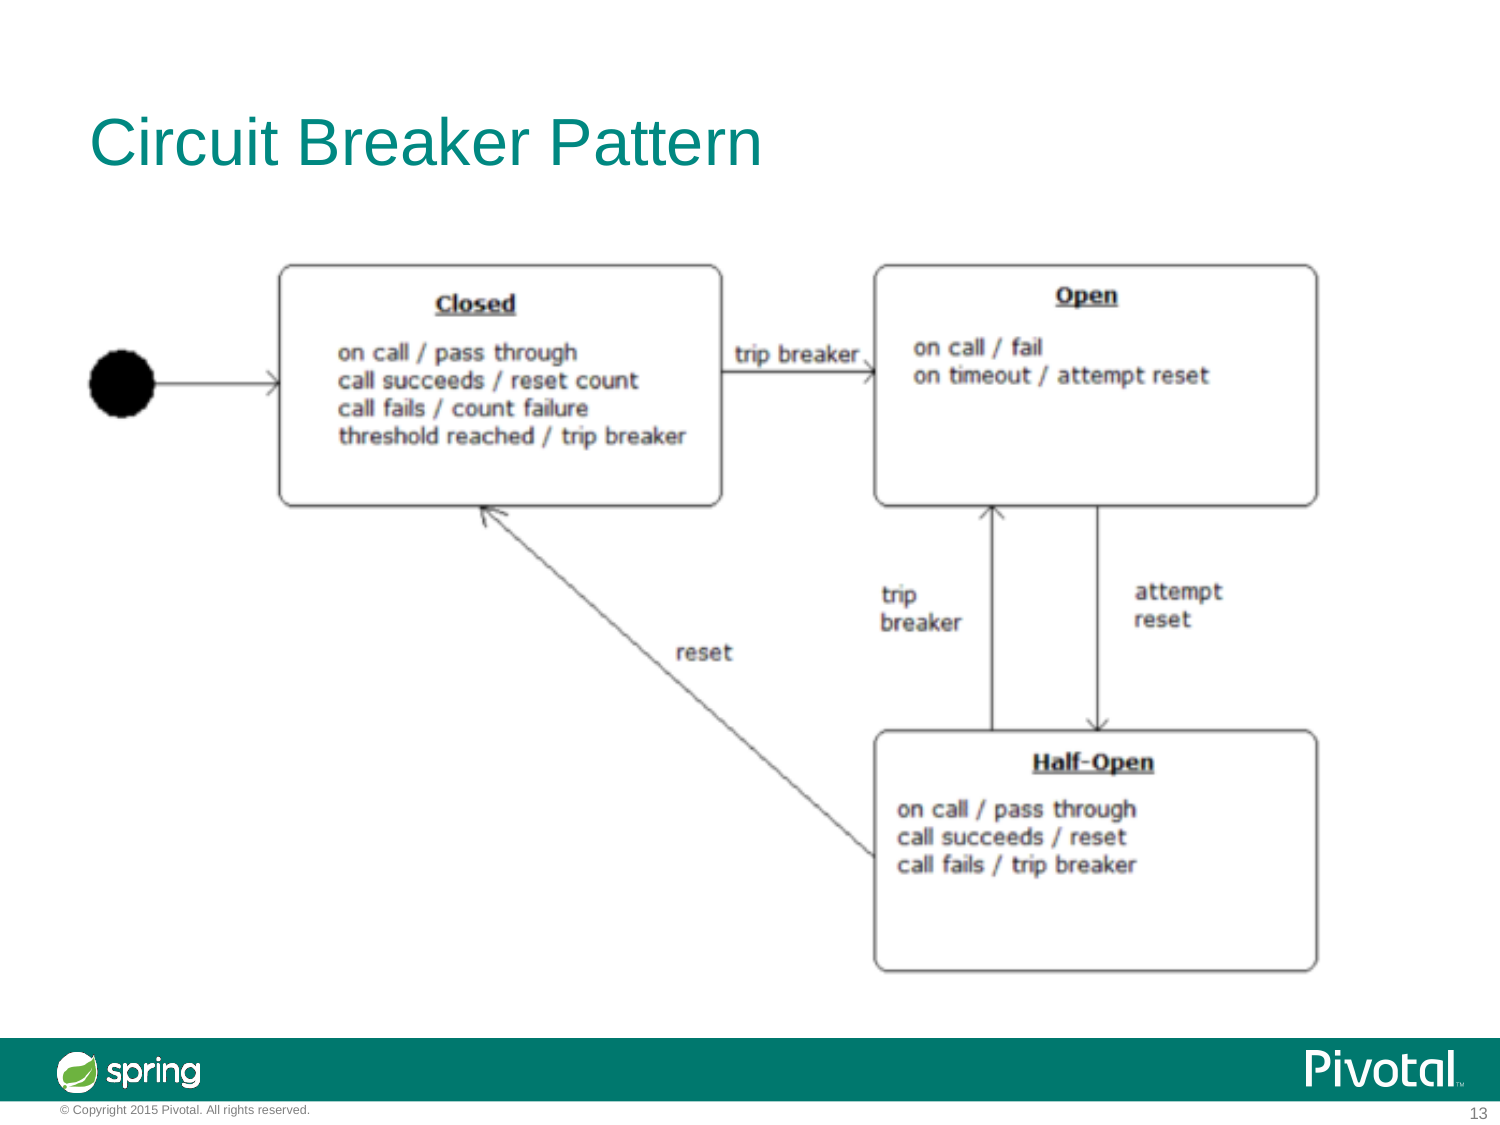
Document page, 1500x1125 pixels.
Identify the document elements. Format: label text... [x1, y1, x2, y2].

title Circuit Breaker Pattern [75, 45, 1426, 233]
picture [32, 1041, 210, 1103]
picture [1306, 1050, 1464, 1087]
picture [45, 199, 1376, 1021]
